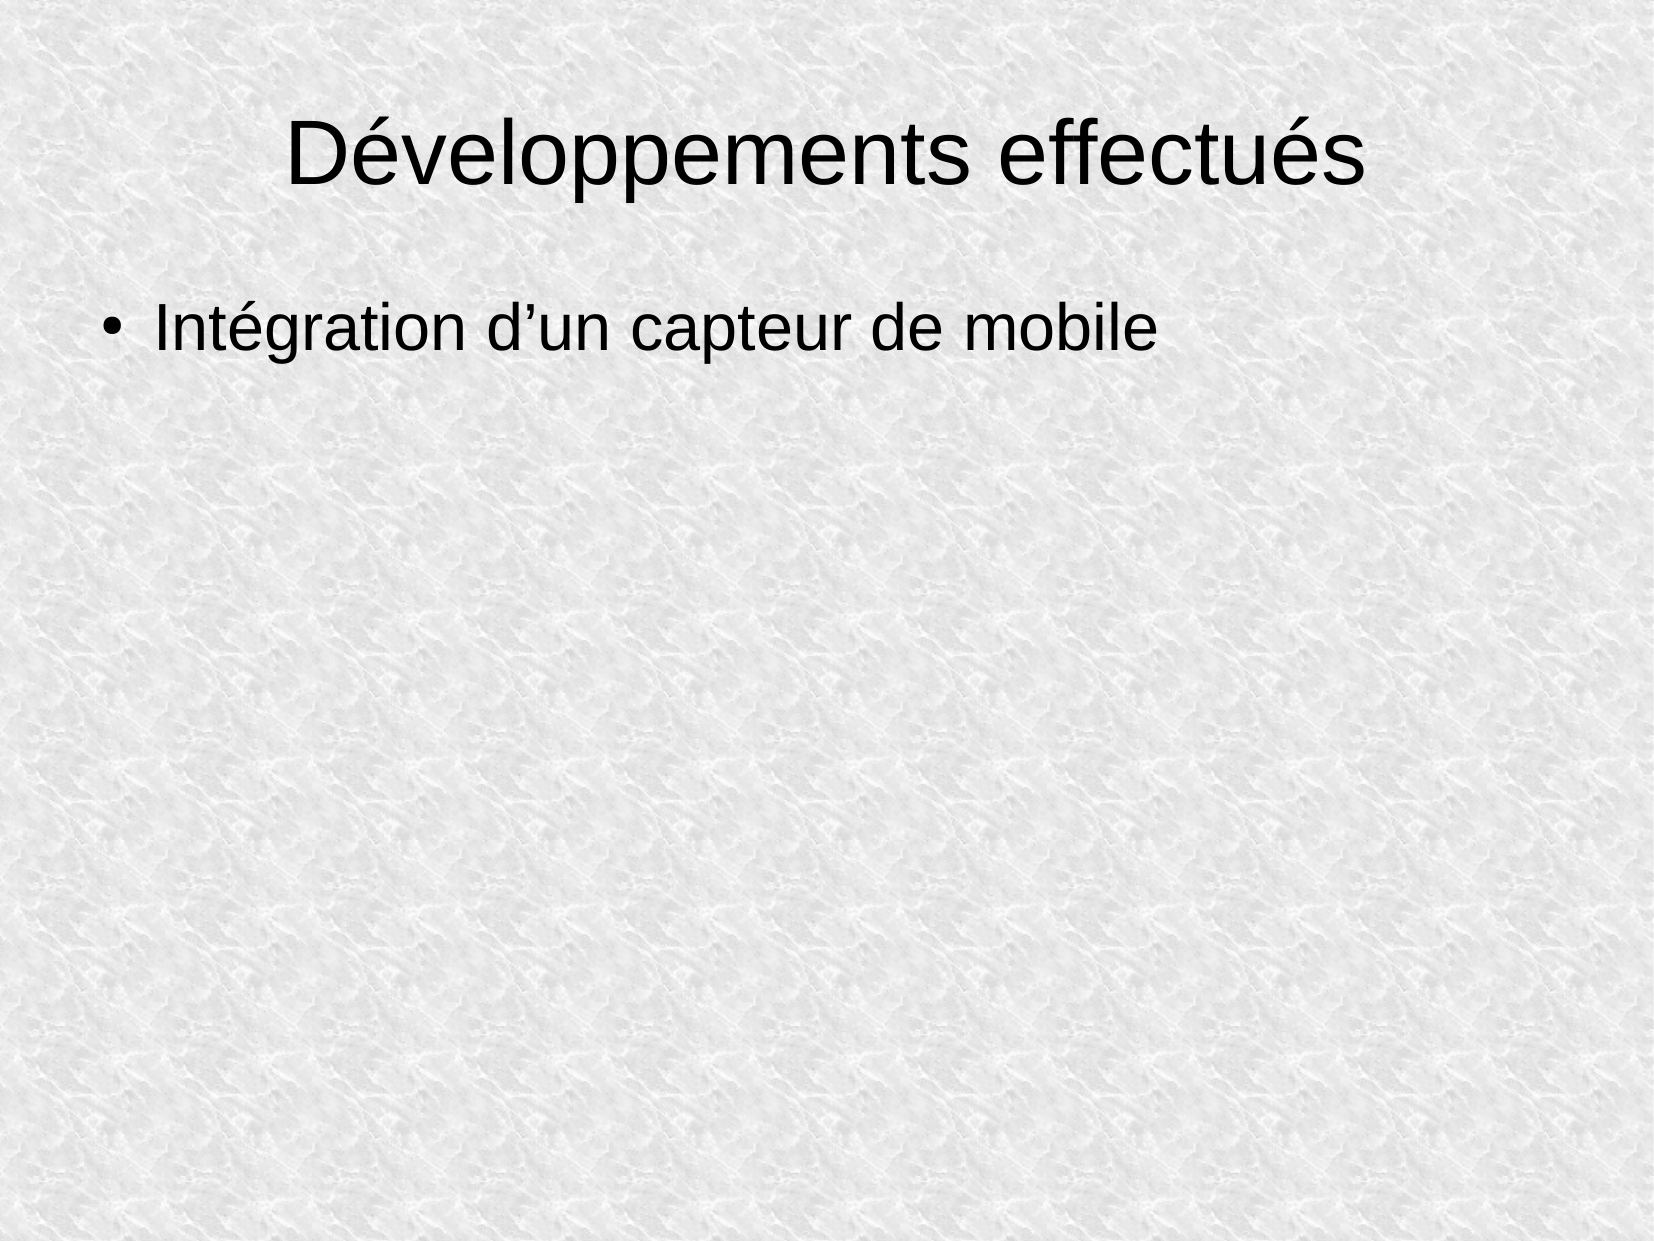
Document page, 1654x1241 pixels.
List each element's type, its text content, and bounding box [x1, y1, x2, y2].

list Intégration d’un capteur de mobile [82, 290, 1571, 1010]
title Développements effectués [82, 49, 1571, 257]
picture [0, 0, 1654, 1241]
